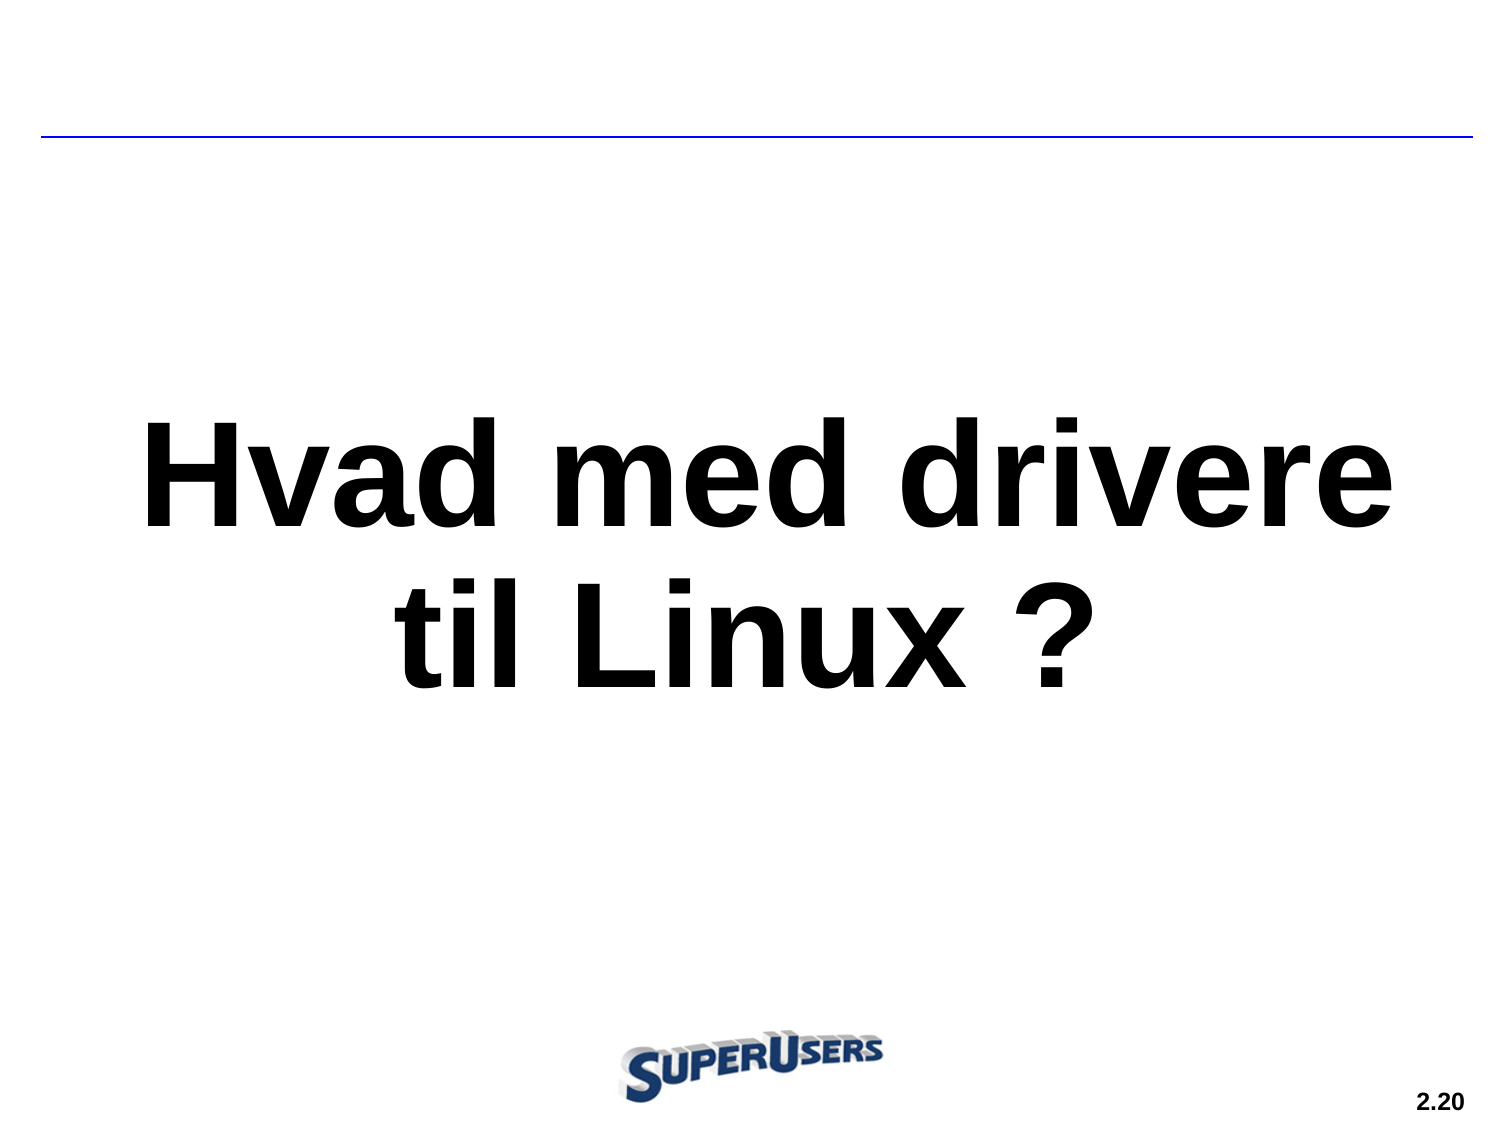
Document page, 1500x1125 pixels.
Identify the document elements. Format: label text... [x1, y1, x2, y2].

list Hvad med drivere til Linux ? [83, 391, 1417, 734]
picture [592, 1015, 908, 1123]
